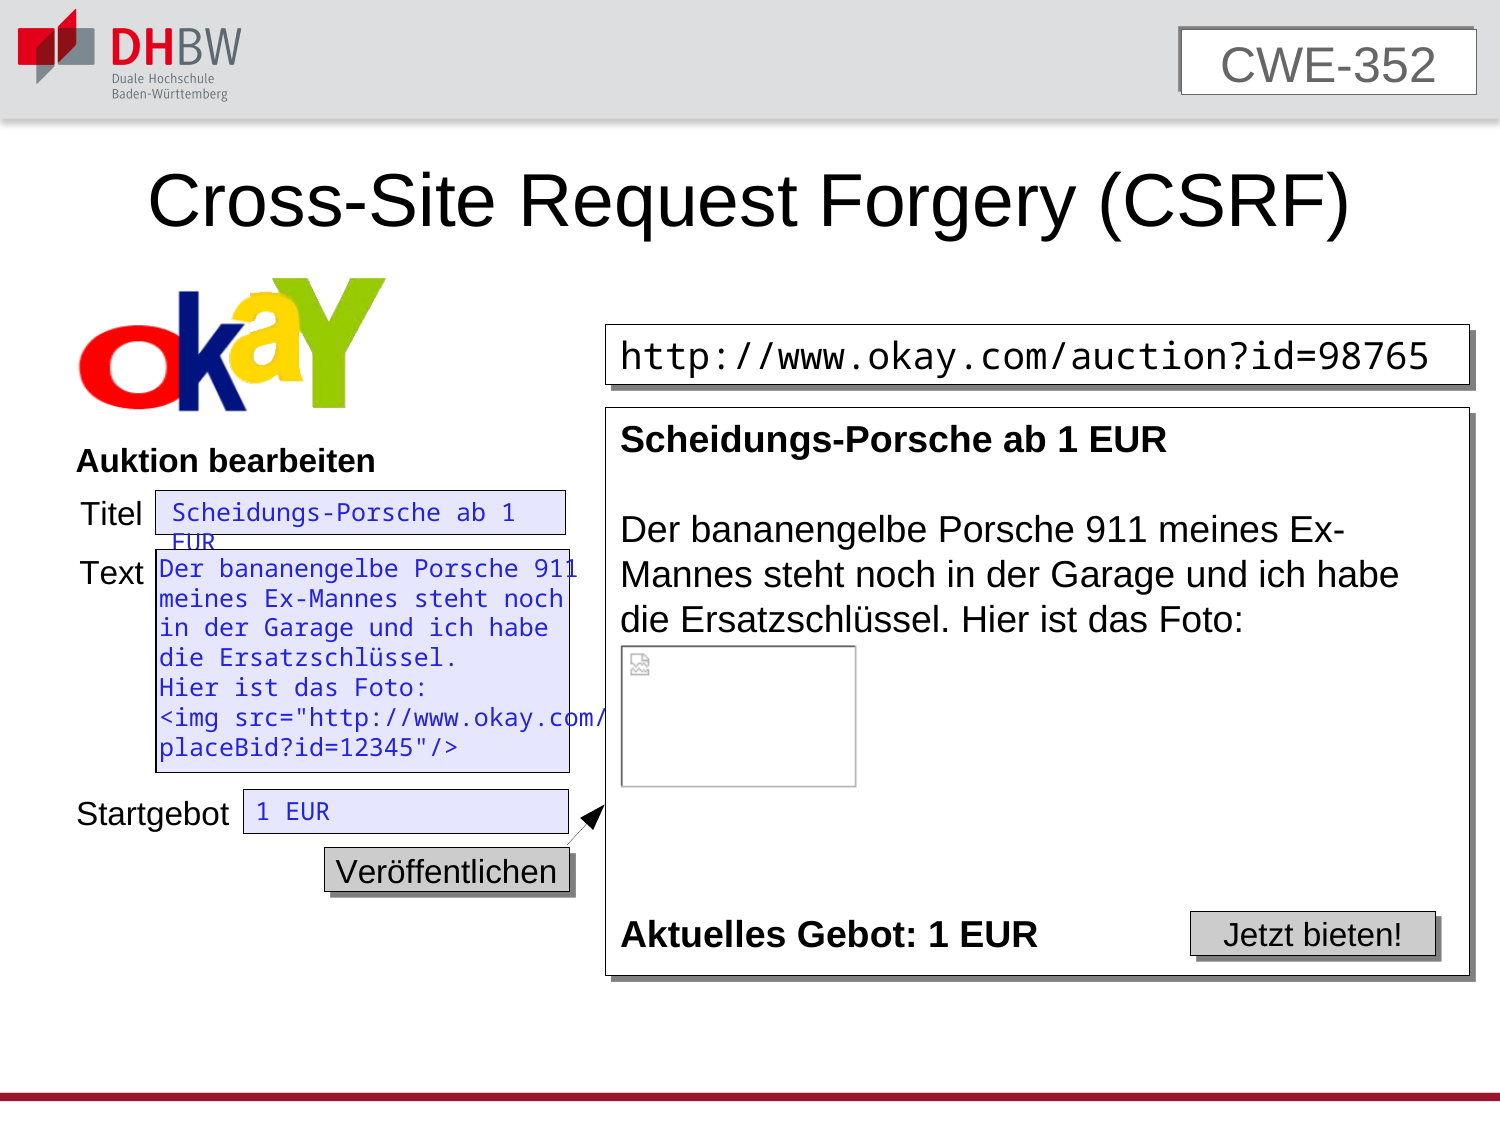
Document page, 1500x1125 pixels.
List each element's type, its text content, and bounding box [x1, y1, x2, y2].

text_box Der bananengelbe Porsche 911 meines Ex-Mannes steht noch in der Garage und ich habe die Ersatzschlüssel. Hier ist das Foto: <img src="http://www.okay.com/ placeBid?id=12345"/> [156, 549, 570, 773]
text_box [155, 490, 173, 535]
text_box 1 EUR [240, 788, 436, 834]
text_box Auktion bearbeiten [69, 437, 451, 482]
text_box [436, 789, 569, 834]
text_box Scheidungs-Porsche ab 1 EUR Der bananengelbe Porsche 911 meines Ex-Mannes steht noch in der Garage und ich habe die Ersatzschlüssel. Hier ist das Foto: Aktuelles Gebot: 1 EUR [605, 407, 1470, 976]
picture [0, 265, 1500, 1121]
text_box Startgebot [69, 789, 237, 834]
text_box CWE-352 [1181, 29, 1477, 95]
picture [0, 0, 1500, 134]
text_box Text [69, 549, 154, 594]
text_box http://www.okay.com/auction?id=98765 [605, 324, 1470, 385]
text_box Titel [69, 490, 154, 535]
text_box Scheidungs-Porsche ab 1 EUR [156, 489, 566, 534]
text_box Jetzt bieten! [1190, 911, 1436, 956]
title Cross-Site Request Forgery (CSRF) [0, 134, 1500, 266]
text_box Veröffentlichen [324, 847, 570, 892]
